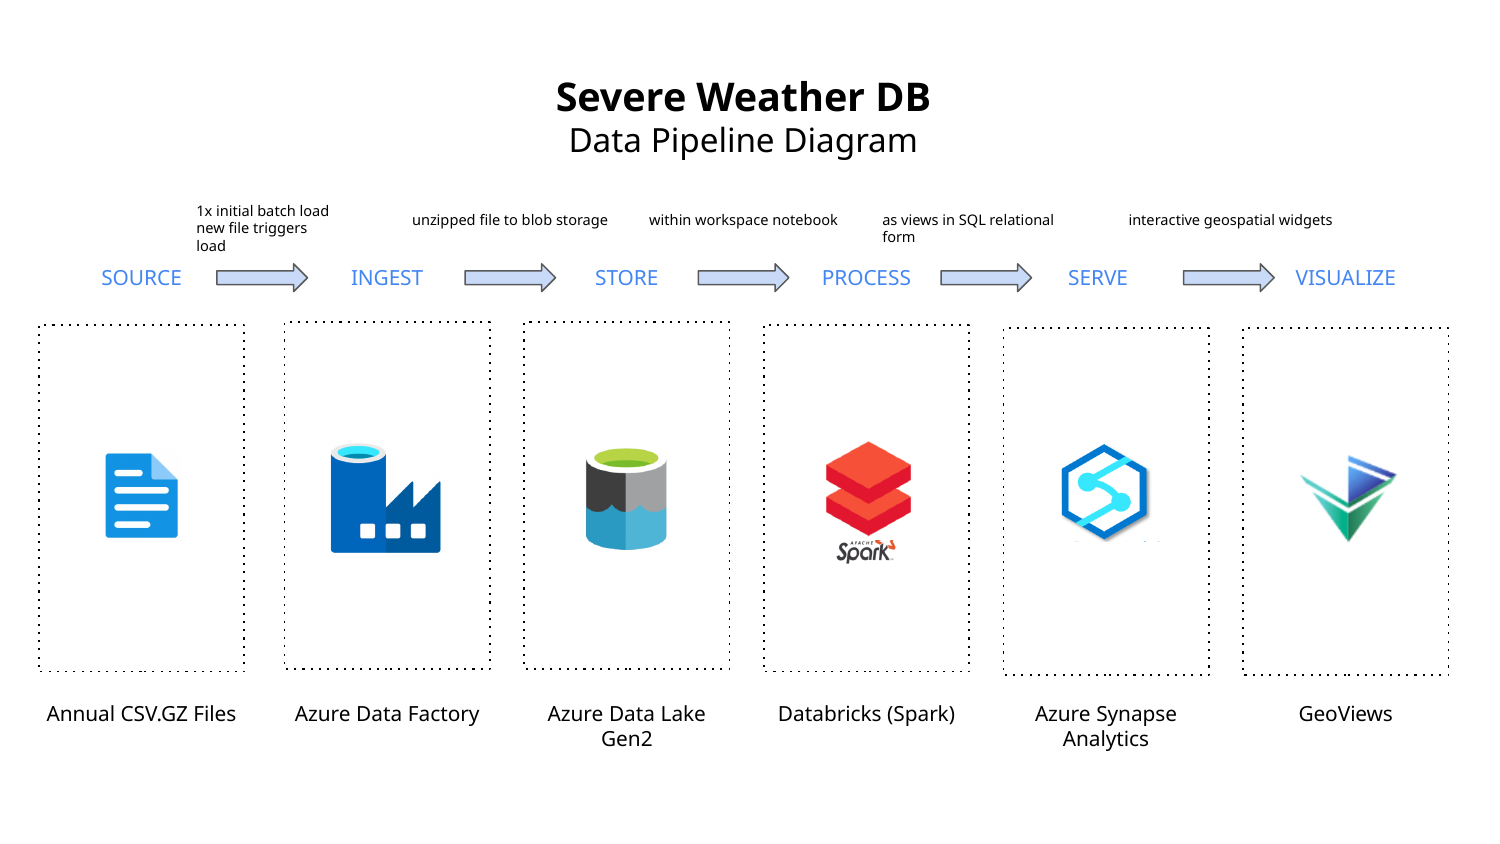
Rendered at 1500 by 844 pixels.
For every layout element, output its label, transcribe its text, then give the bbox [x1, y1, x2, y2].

text_box within workspace notebook [628, 195, 859, 244]
text_box interactive geospatial widgets [1113, 195, 1390, 244]
text_box VISUALIZE [1242, 249, 1449, 305]
text_box INGEST [284, 249, 490, 305]
picture [1051, 438, 1161, 542]
text_box [465, 263, 556, 292]
picture [101, 450, 182, 541]
text_box GeoViews [1230, 685, 1462, 741]
text_box Azure Data Lake Gen2 [511, 685, 743, 766]
text_box Databricks (Spark) [744, 685, 975, 741]
text_box 1x initial batch load new file triggers load [181, 186, 352, 270]
text_box Annual CSV.GZ Files [26, 685, 244, 741]
text_box STORE [524, 249, 730, 305]
text_box Azure Data Factory [244, 685, 511, 741]
picture [323, 438, 451, 559]
text_box [216, 270, 308, 292]
text_box unzipped file to blob storage [379, 195, 628, 244]
text_box Severe Weather DB Data Pipeline Diagram [536, 56, 951, 174]
picture [820, 438, 917, 565]
picture [1296, 439, 1400, 552]
text_box [941, 263, 1032, 292]
text_box Azure Synapse Analytics [975, 685, 1238, 766]
text_box [698, 263, 789, 292]
text_box [1183, 263, 1275, 292]
text_box as views in SQL relational form [867, 195, 1106, 261]
text_box SOURCE [38, 249, 245, 305]
text_box SERVE [995, 249, 1201, 305]
picture [584, 444, 670, 552]
text_box PROCESS [763, 249, 970, 305]
